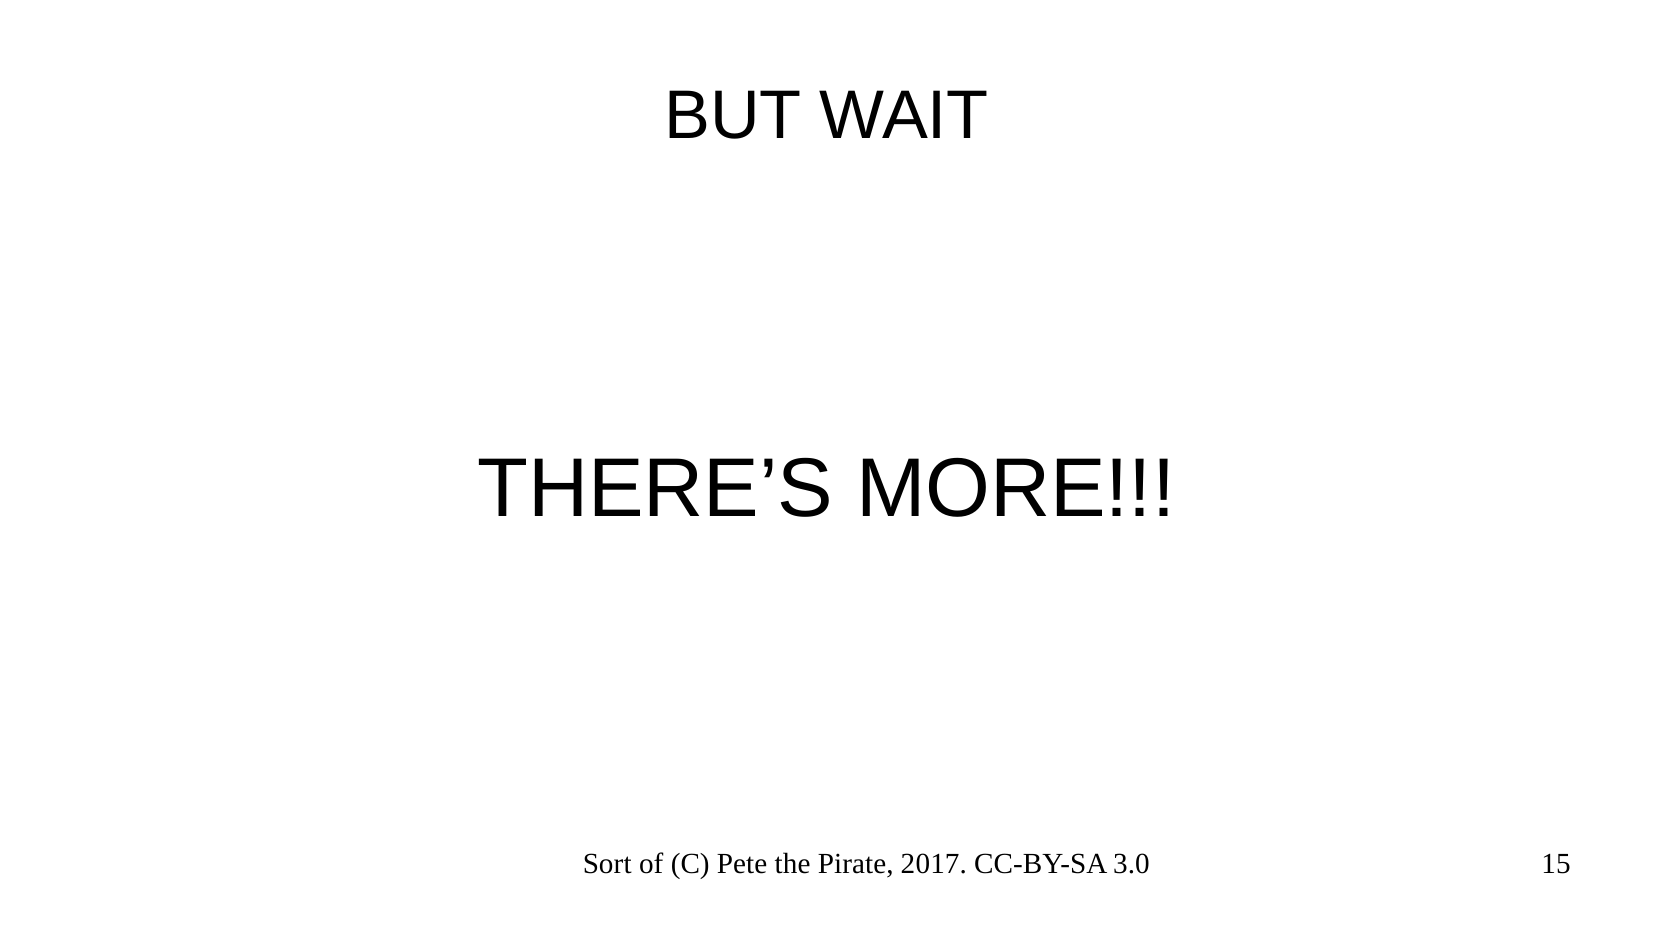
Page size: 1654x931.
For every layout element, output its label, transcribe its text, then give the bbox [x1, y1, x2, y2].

list THERE’S MORE!!! [82, 217, 1571, 757]
title BUT WAIT [82, 37, 1571, 193]
